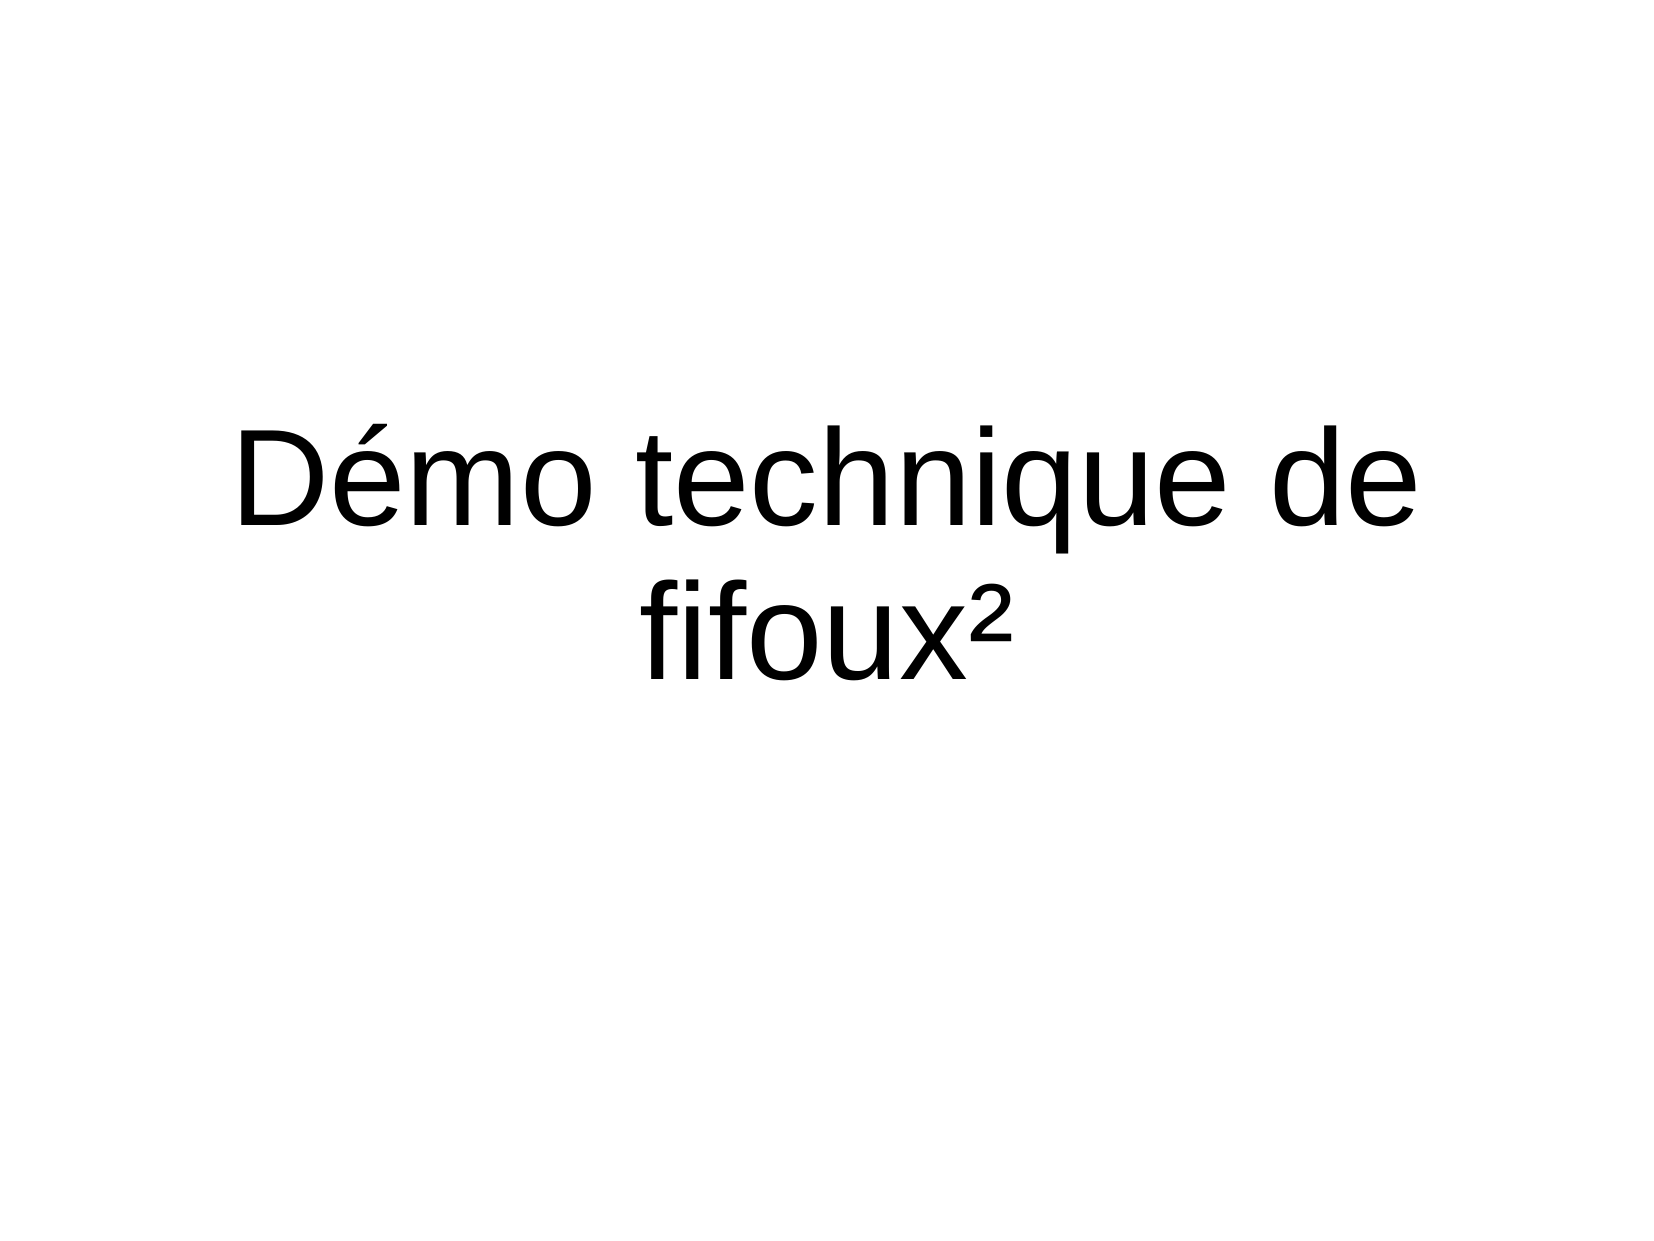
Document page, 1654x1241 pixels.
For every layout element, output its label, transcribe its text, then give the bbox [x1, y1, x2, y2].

title Démo technique de fifoux² [82, 401, 1571, 709]
